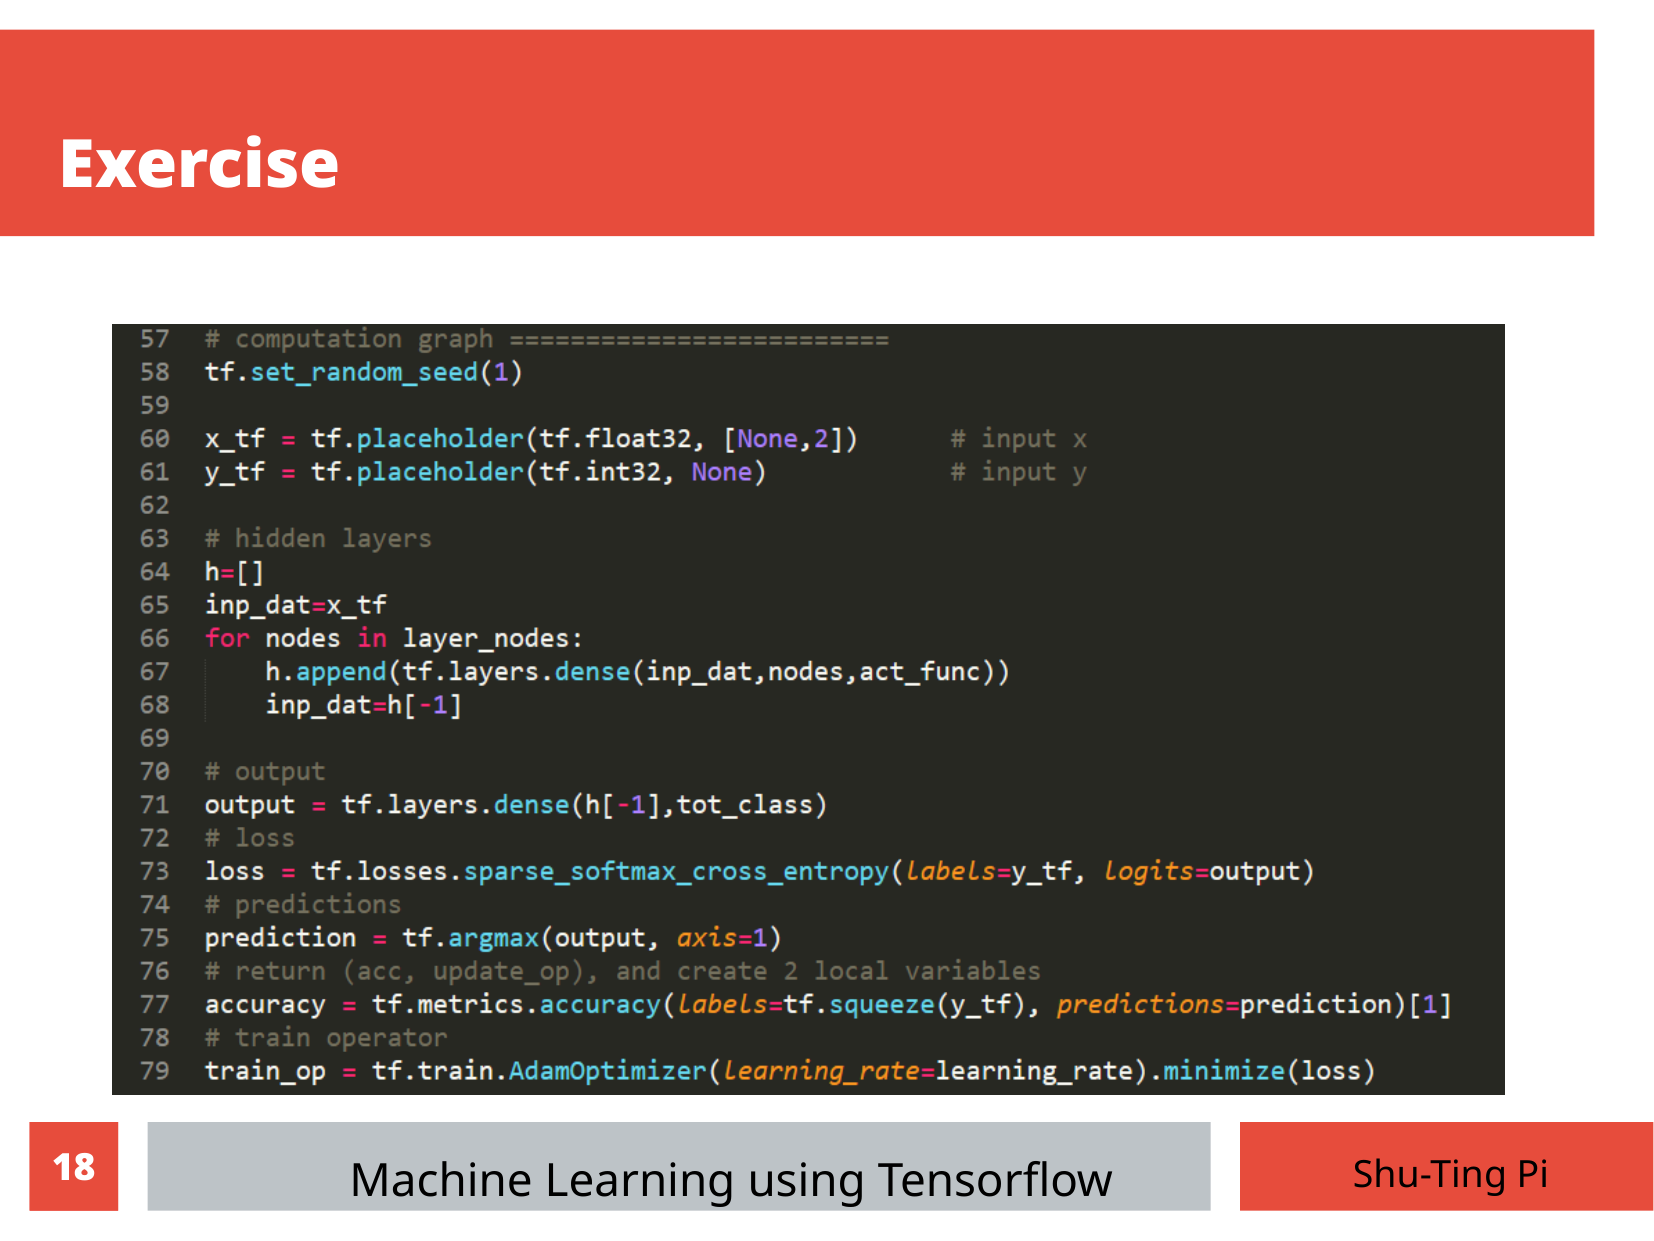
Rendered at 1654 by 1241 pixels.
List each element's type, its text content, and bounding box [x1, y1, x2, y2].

title Exercise [59, 59, 1595, 207]
picture [112, 324, 1505, 1095]
text_box Shu-Ting Pi [1338, 1140, 1573, 1203]
text_box Machine Learning using Tensorflow [334, 1139, 1220, 1241]
